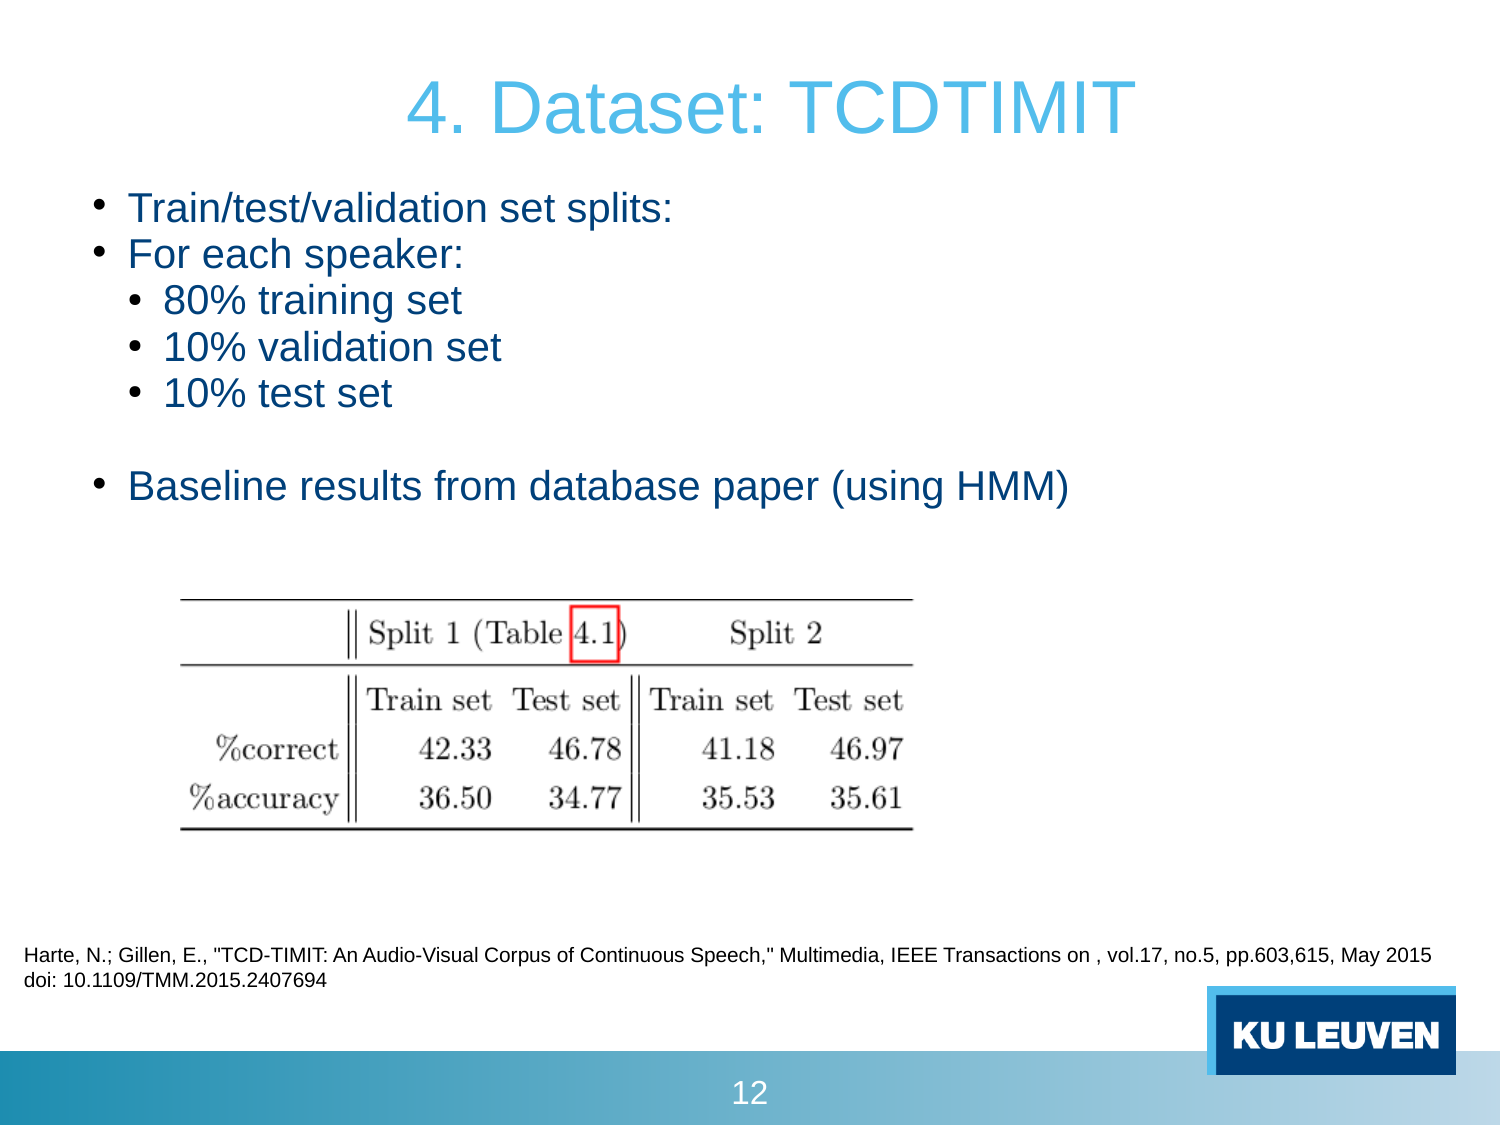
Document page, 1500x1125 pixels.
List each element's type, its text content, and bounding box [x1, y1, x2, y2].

picture [180, 599, 926, 844]
text_box Harte, N.; Gillen, E., "TCD-TIMIT: An Audio-Visual Corpus of Continuous Speech," Multimedia, IEEE Transactions on , vol.17, no.5, pp.603,615, May 2015 doi: 10.1109/TMM.2015.2407694 [9, 934, 1485, 1065]
text_box 4. Dataset: TCDTIMIT [88, 29, 1456, 177]
text_box <number> [0, 1051, 1500, 1125]
text_box Train/test/validation set splits: For each speaker: 80% training set 10% validation set 10% test set Baseline results from database paper (using HMM) [77, 176, 1186, 564]
